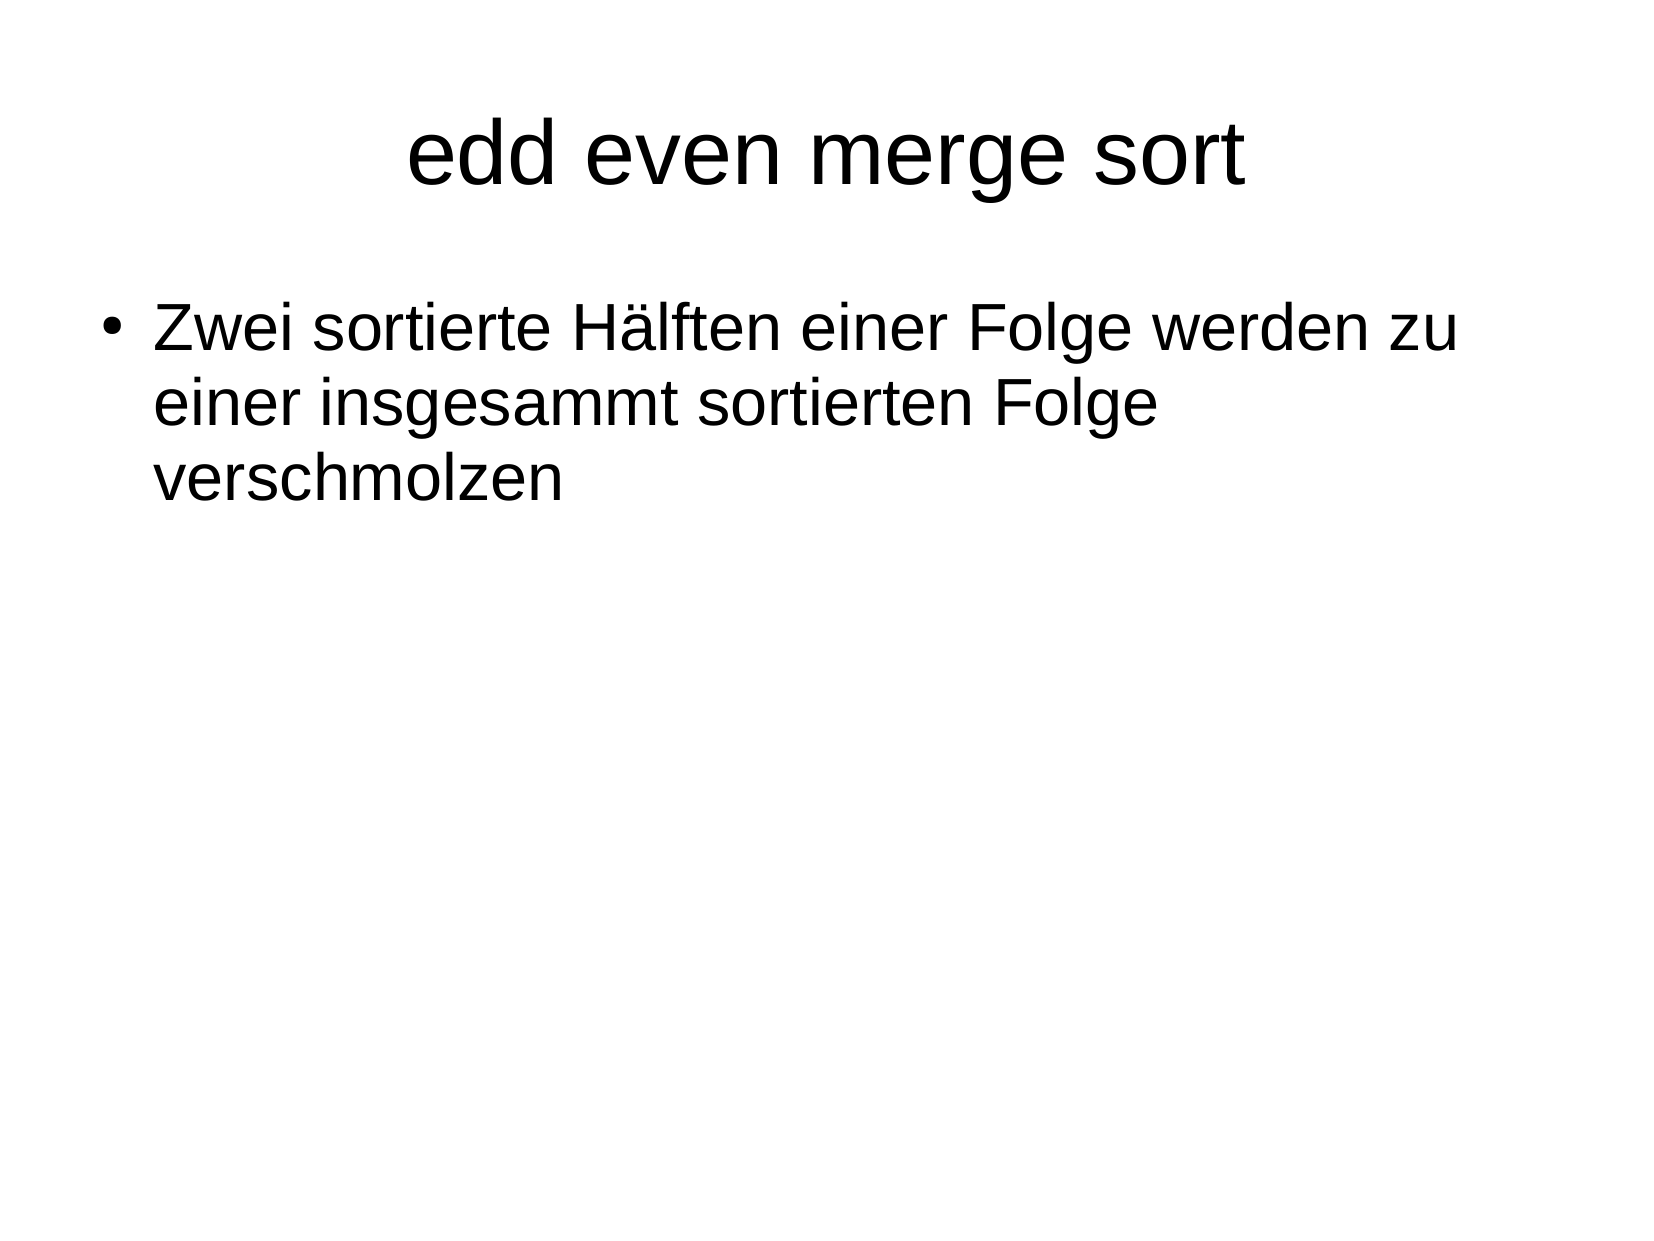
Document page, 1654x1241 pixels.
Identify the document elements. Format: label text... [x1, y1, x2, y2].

title edd even merge sort [82, 49, 1571, 257]
list Zwei sortierte Hälften einer Folge werden zu einer insgesammt sortierten Folge verschmolzen [82, 290, 1571, 1010]
